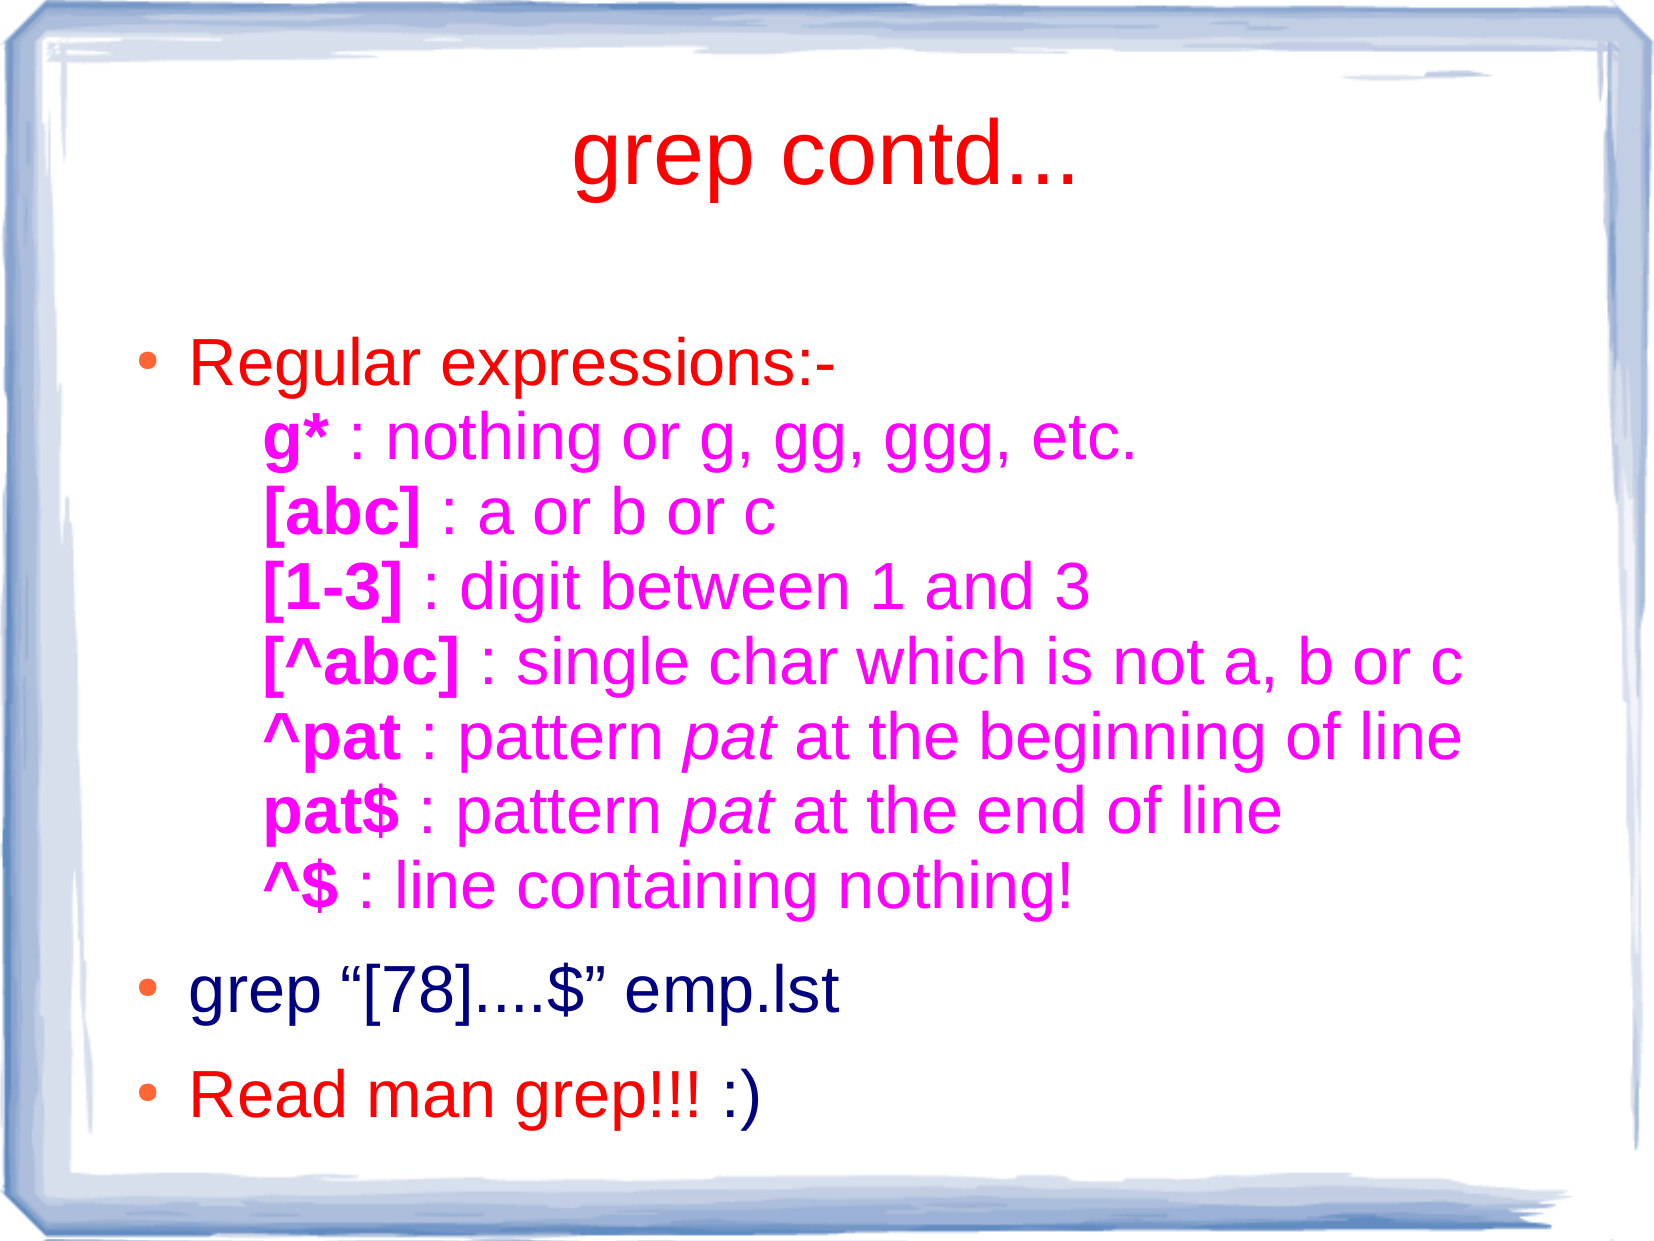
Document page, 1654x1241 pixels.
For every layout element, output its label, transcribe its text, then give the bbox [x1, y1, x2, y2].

picture [0, 0, 1654, 1241]
title grep contd... [82, 56, 1571, 250]
list Regular expressions:- g* : nothing or g, gg, ggg, etc. [abc] : a or b or c [1-3] : digit between 1 and 3 [^abc] : single char which is not a, b or c ^pat : pattern pat at the beginning of line pat$ : pattern pat at the end of line ^$ : line containing nothing! grep “[78]....$” emp.lst Read man grep!!! :) [118, 324, 1571, 1132]
